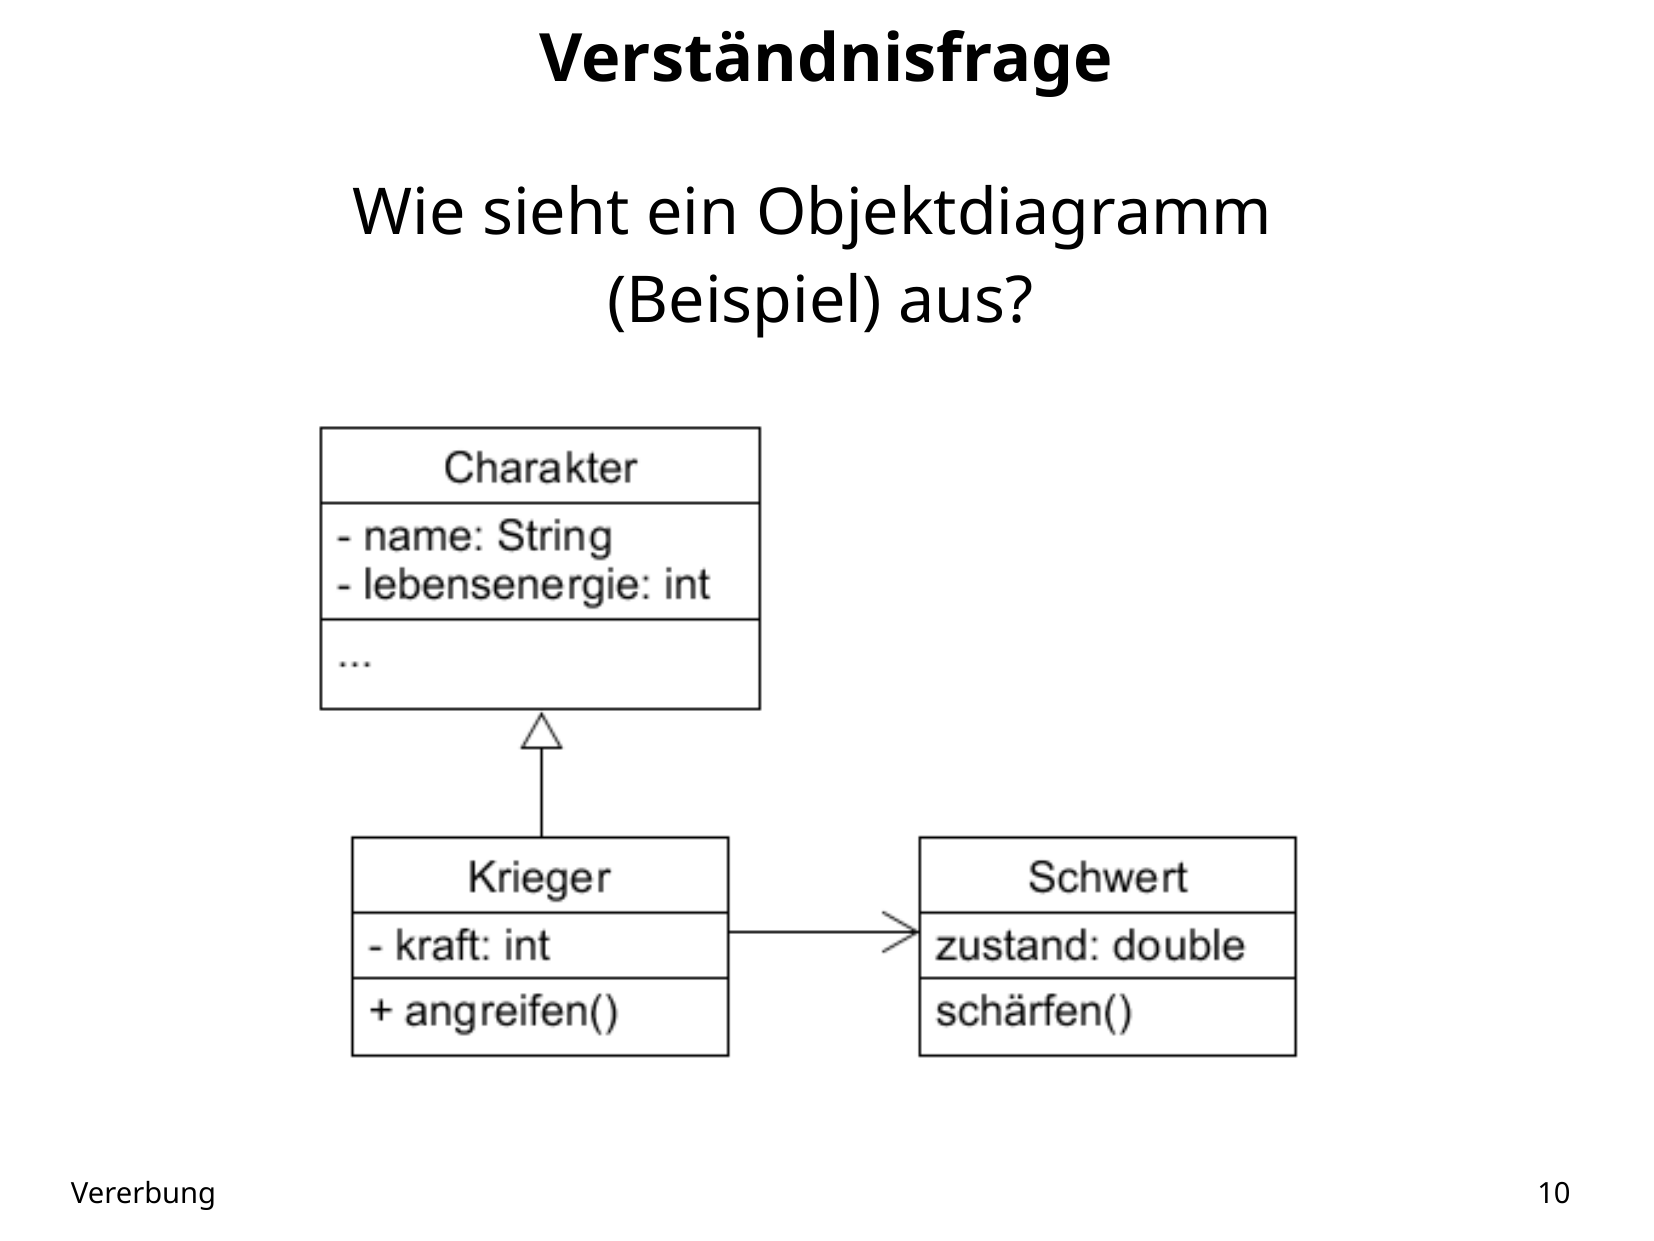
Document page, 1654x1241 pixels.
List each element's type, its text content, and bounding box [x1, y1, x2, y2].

list Wie sieht ein Objektdiagramm (Beispiel) aus? [70, 165, 1571, 343]
picture [318, 425, 1300, 1060]
title Verständnisfrage [0, 5, 1654, 107]
